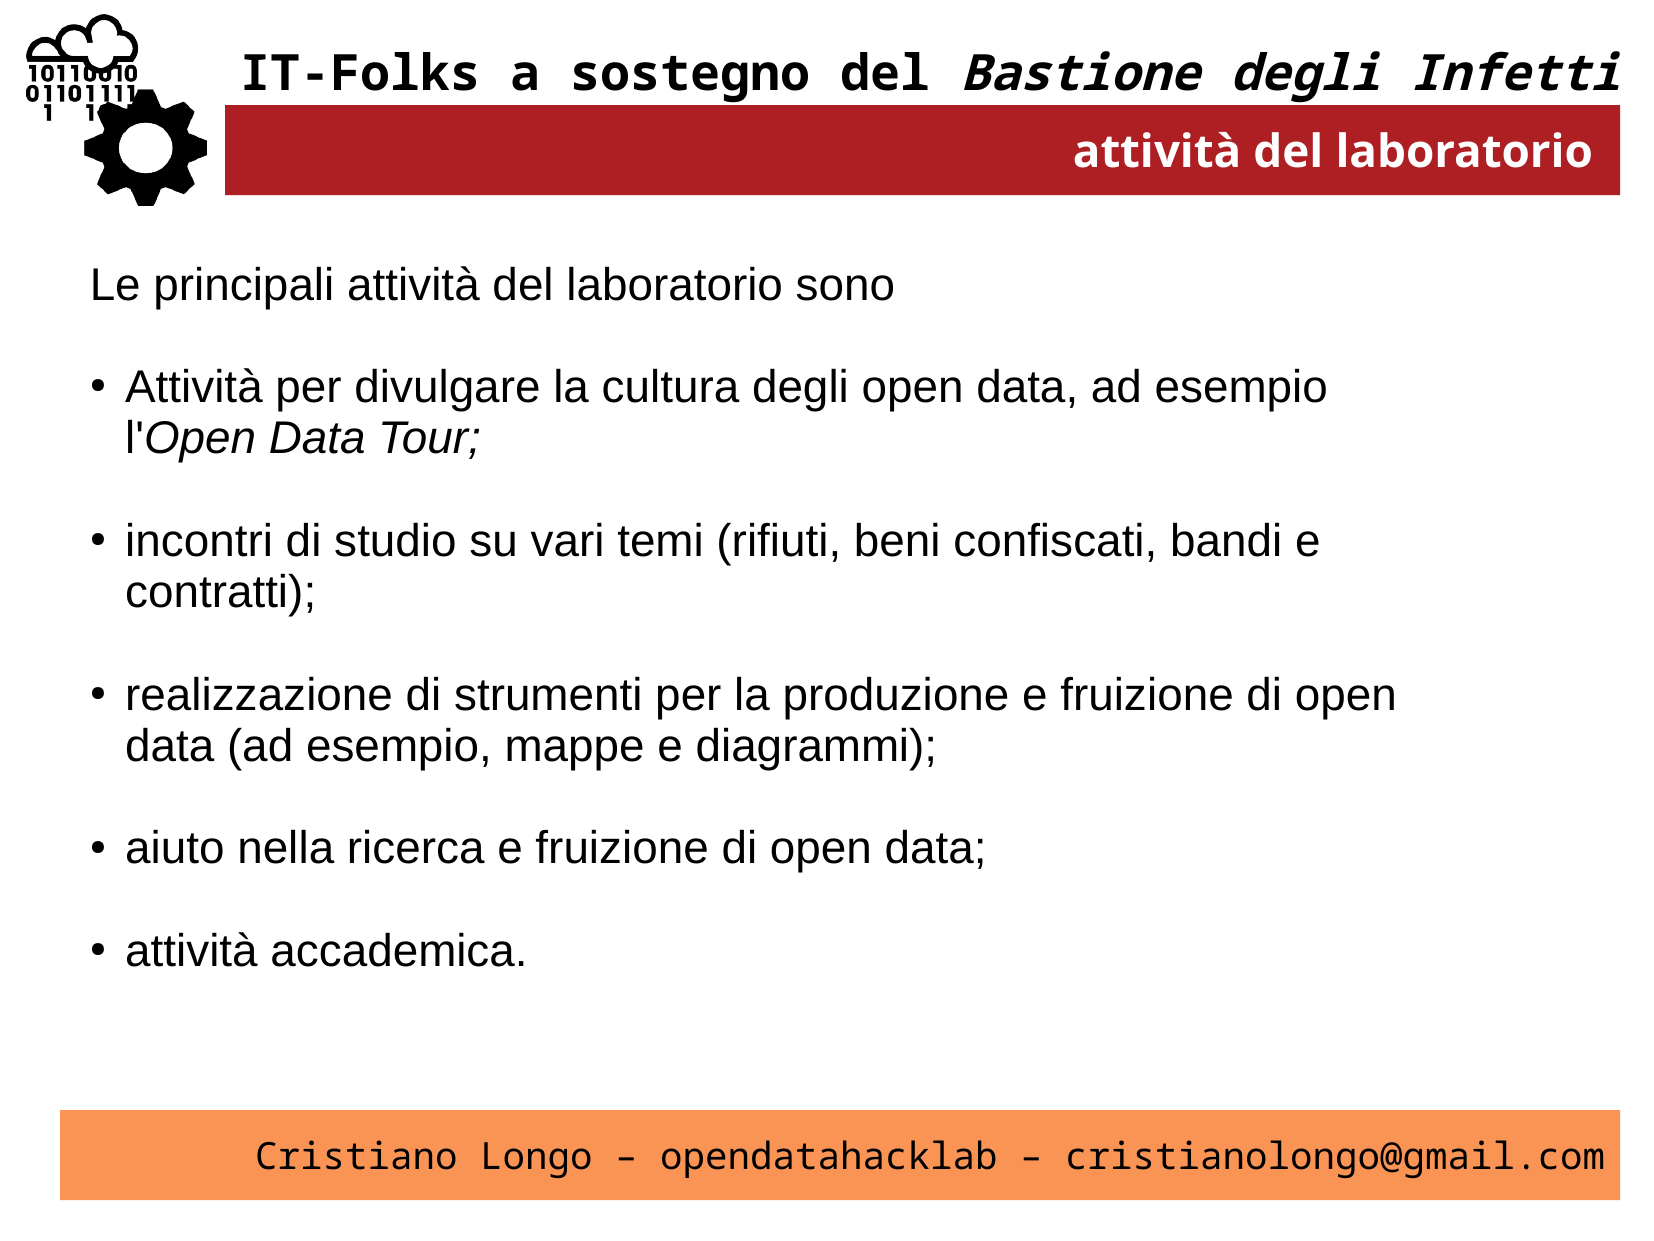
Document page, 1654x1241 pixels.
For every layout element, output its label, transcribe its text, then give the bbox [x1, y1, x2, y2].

picture [26, 14, 207, 206]
text_box IT-Folks a sostegno del Bastione degli Infetti [206, 30, 1636, 212]
text_box Le principali attività del laboratorio sono Attività per divulgare la cultura degli open data, ad esempio l'Open Data Tour; incontri di studio su vari temi (rifiuti, beni confiscati, bandi e contratti); realizzazione di strumenti per la produzione e fruizione di open data (ad esempio, mappe e diagrammi); aiuto nella ricerca e fruizione di open data; attività accademica. [75, 251, 1471, 1036]
text_box attività del laboratorio [225, 105, 1621, 196]
text_box Cristiano Longo – opendatahacklab – cristianolongo@gmail.com [60, 1110, 1621, 1201]
